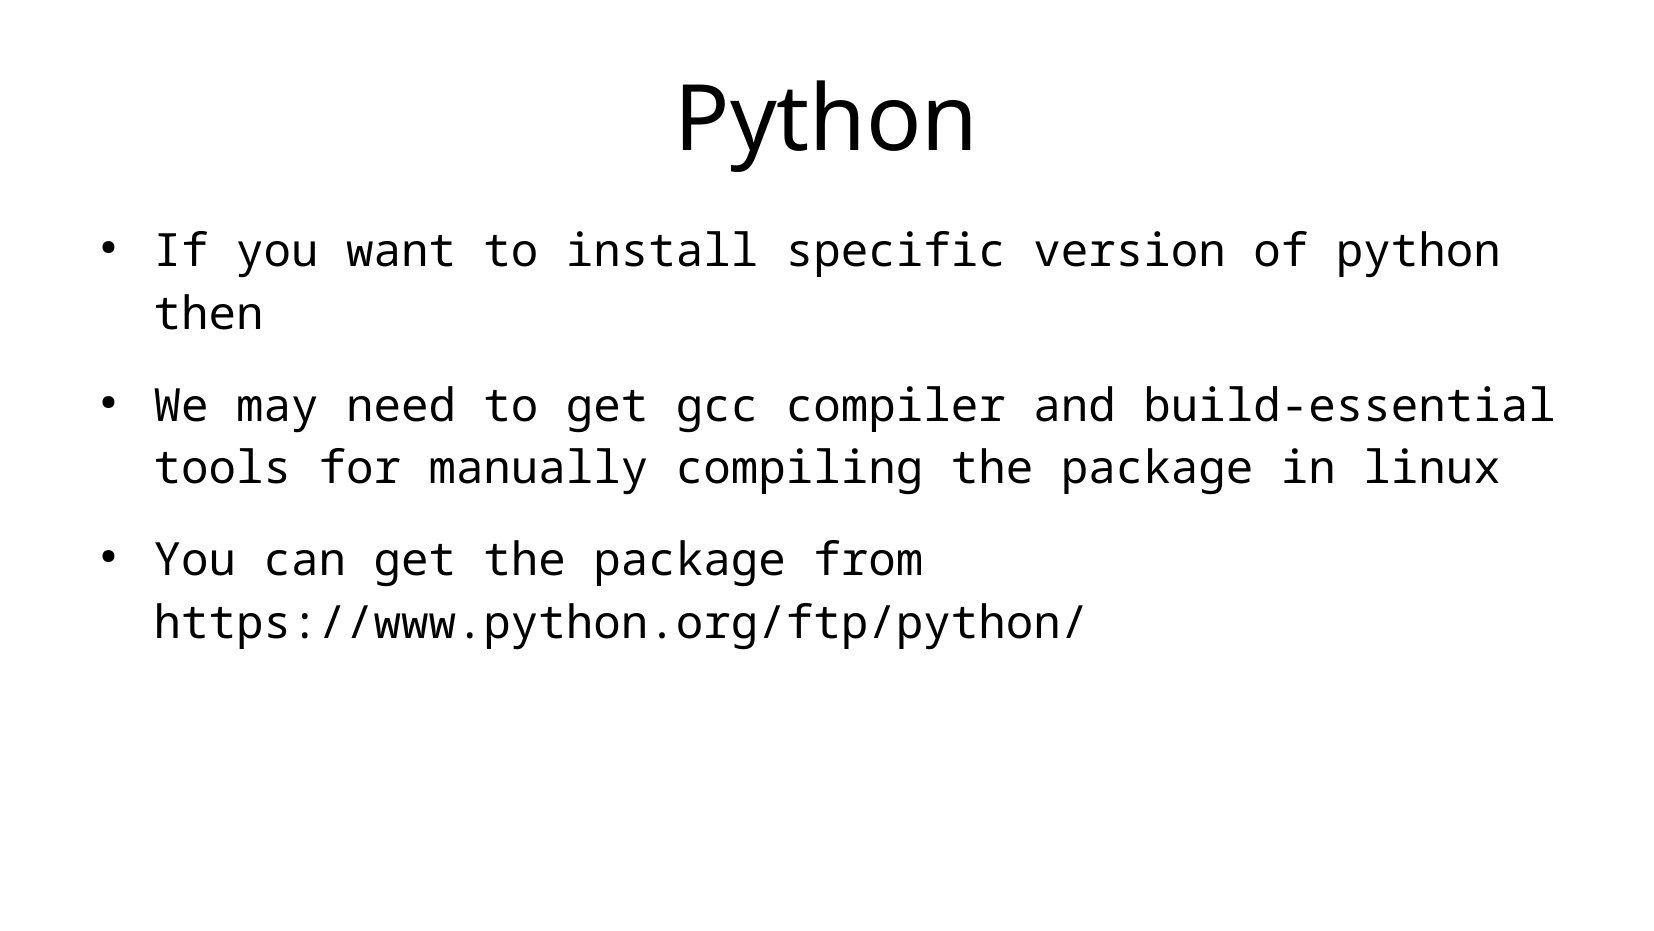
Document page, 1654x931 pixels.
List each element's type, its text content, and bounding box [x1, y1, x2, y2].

list If you want to install specific version of python then We may need to get gcc compiler and build-essential tools for manually compiling the package in linux You can get the package from https://www.python.org/ftp/python/ [82, 217, 1571, 758]
title Python [82, 37, 1571, 193]
